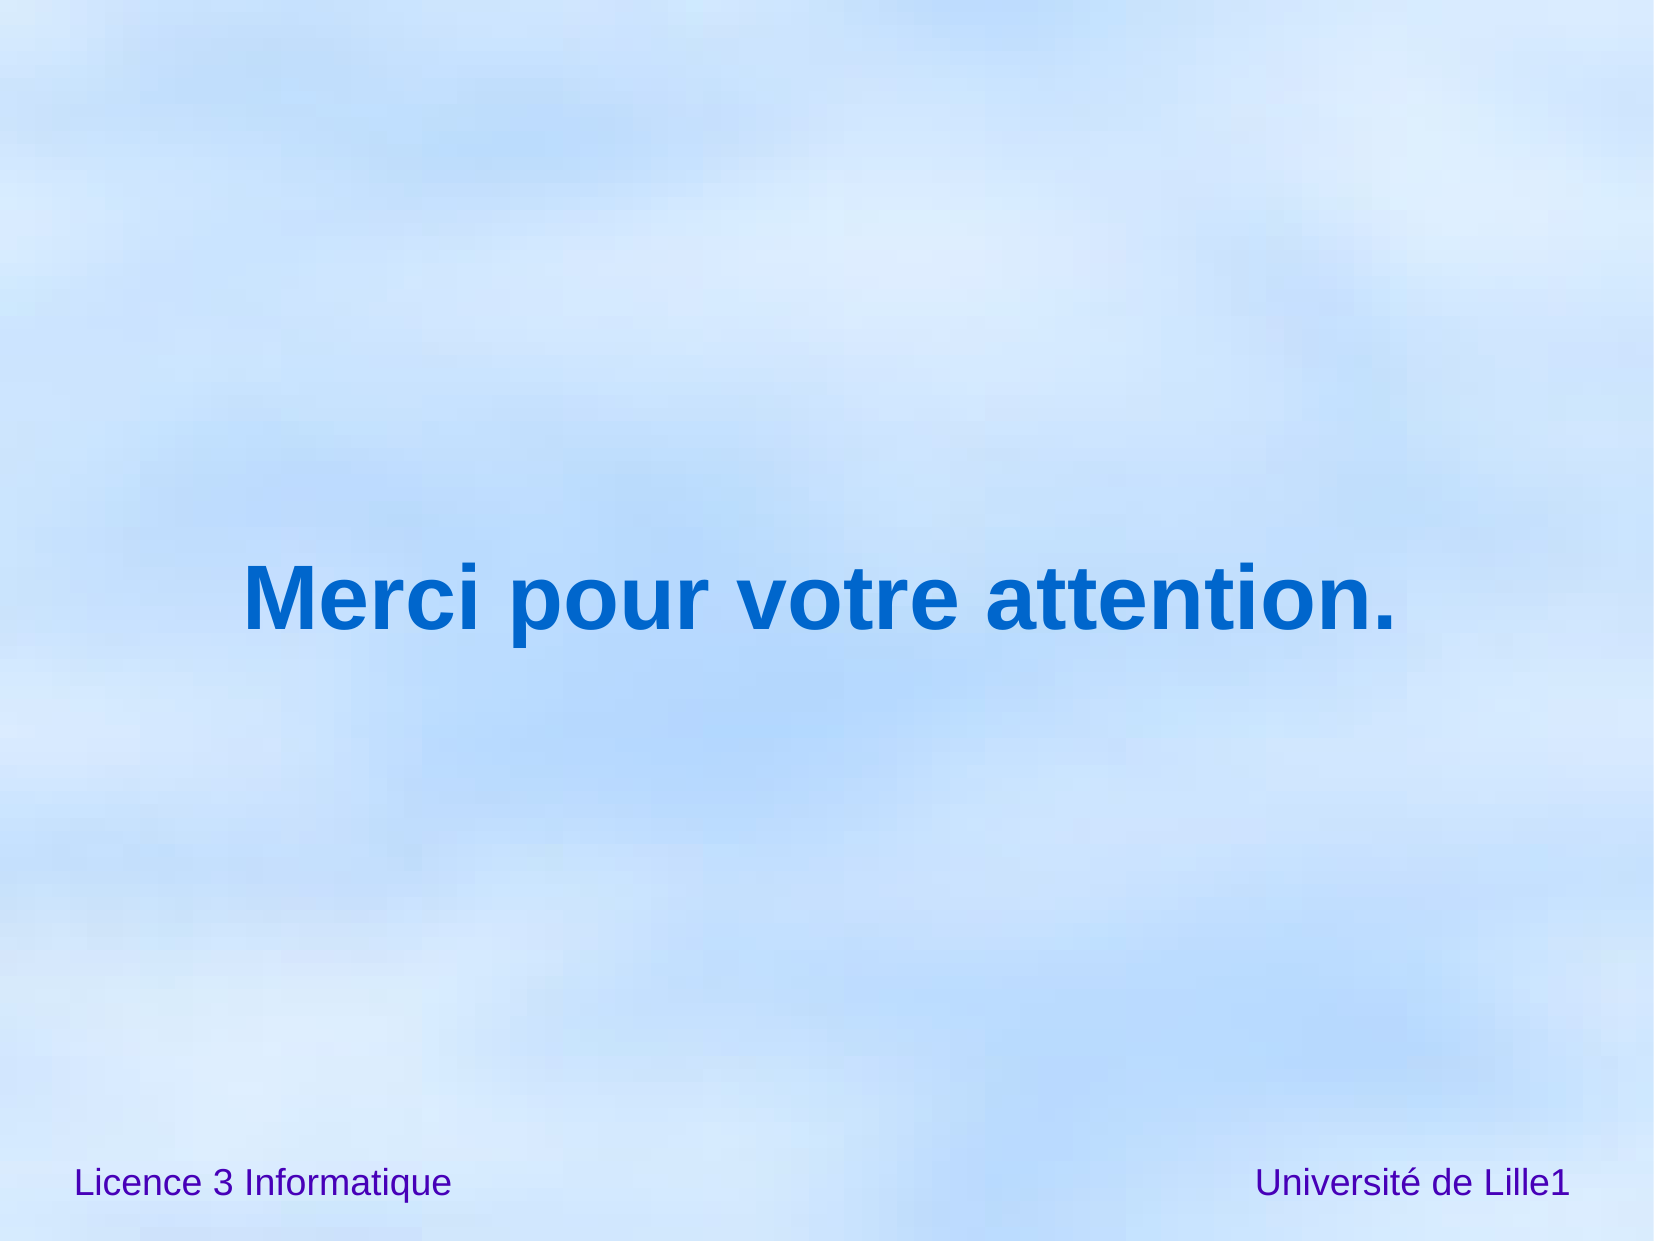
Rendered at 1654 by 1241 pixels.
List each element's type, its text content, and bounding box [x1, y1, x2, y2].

picture [0, 0, 1654, 1241]
title Merci pour votre attention. [76, 501, 1565, 695]
text_box Licence 3 Informatique Université de Lille1 [59, 1153, 1625, 1211]
